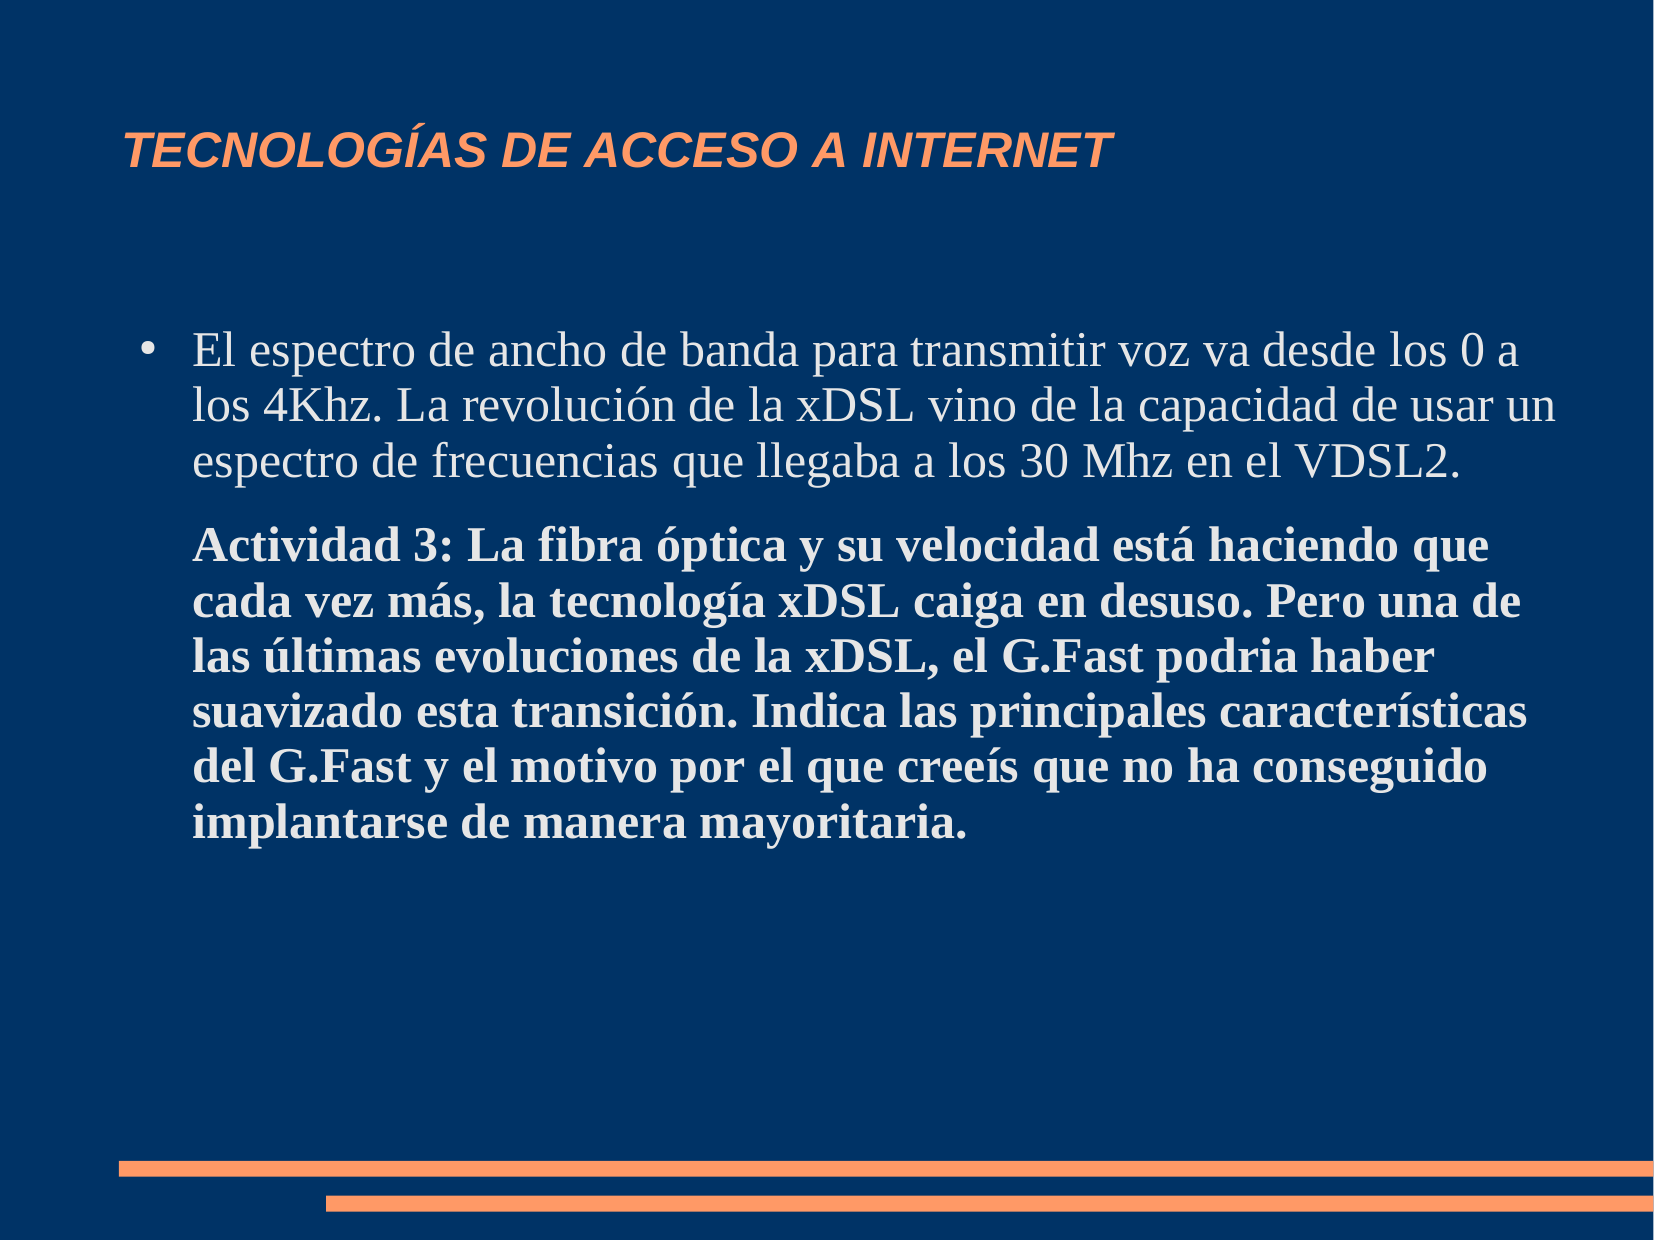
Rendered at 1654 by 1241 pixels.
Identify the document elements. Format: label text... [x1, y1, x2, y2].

title TECNOLOGÍAS DE ACCESO A INTERNET [121, 46, 1534, 254]
list El espectro de ancho de banda para transmitir voz va desde los 0 a los 4Khz. La revolución de la xDSL vino de la capacidad de usar un espectro de frecuencias que llegaba a los 30 Mhz en el VDSL2. Actividad 3: La fibra óptica y su velocidad está haciendo que cada vez más, la tecnología xDSL caiga en desuso. Pero una de las últimas evoluciones de la xDSL, el G.Fast podria haber suavizado esta transición. Indica las principales características del G.Fast y el motivo por el que creeís que no ha conseguido implantarse de manera mayoritaria. [121, 322, 1561, 1132]
